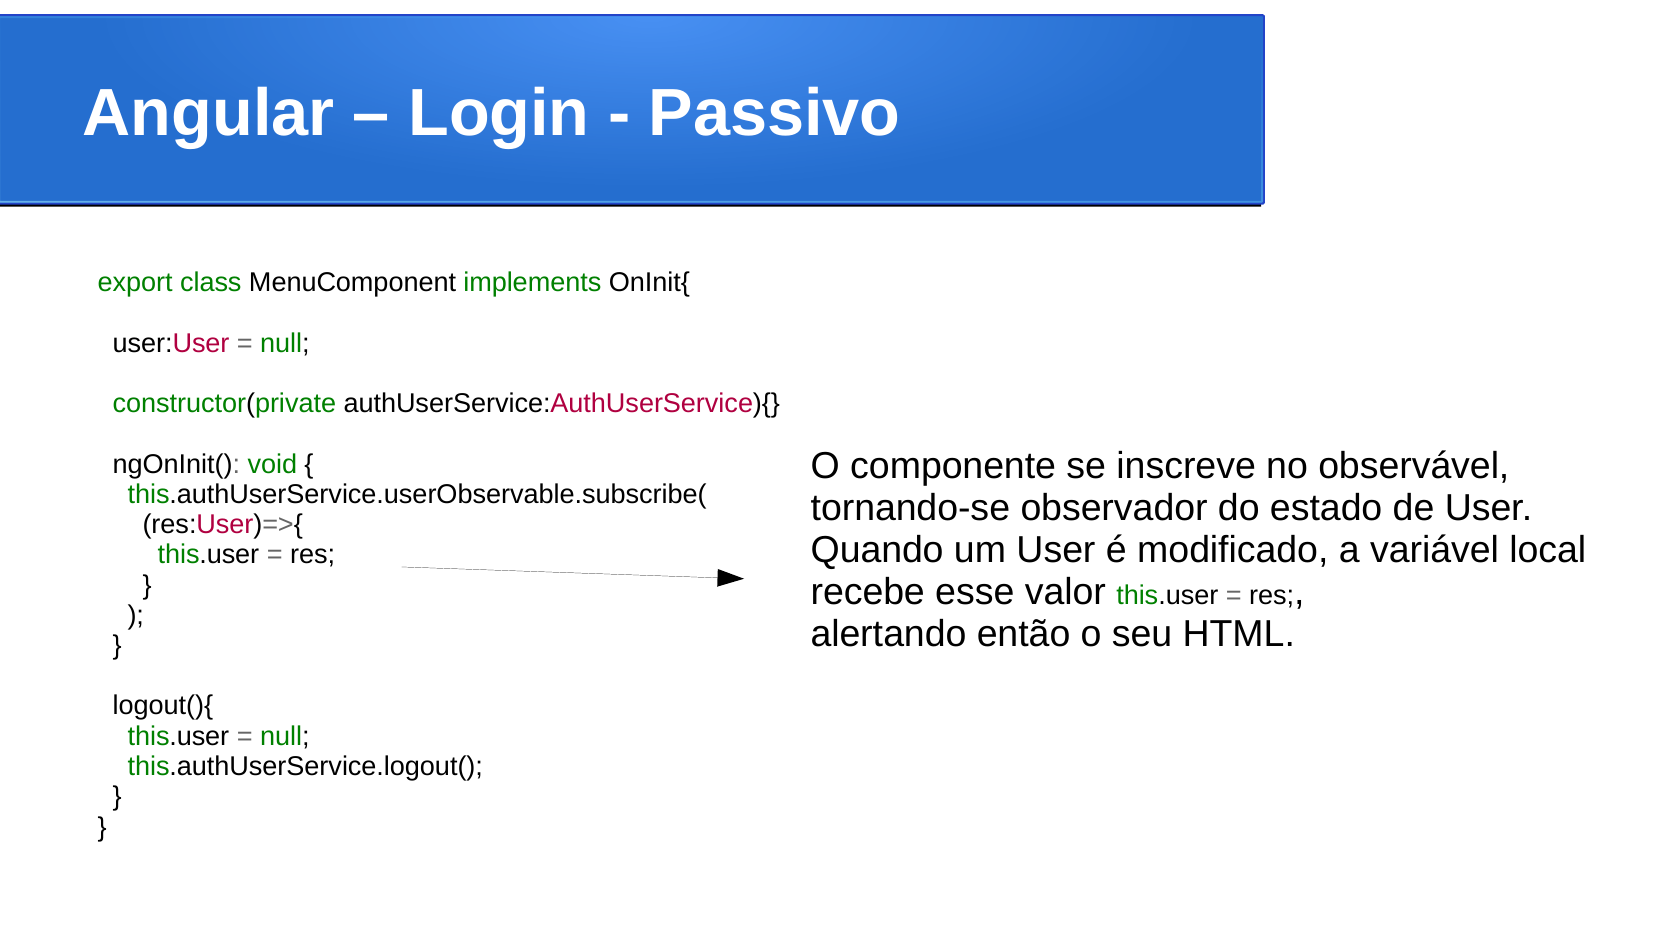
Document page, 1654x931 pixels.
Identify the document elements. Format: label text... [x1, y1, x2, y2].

text_box O componente se inscreve no observável, tornando-se observador do estado de User. Quando um User é modificado, a variável local recebe esse valor this.user = res;, alertando então o seu HTML. [795, 437, 1602, 662]
title Angular – Login - Passivo [82, 35, 1235, 189]
text_box export class MenuComponent implements OnInit{ user:User = null; constructor(private authUserService:AuthUserService){} ngOnInit(): void { this.authUserService.userObservable.subscribe( (res:User)=>{ this.user = res; } ); } logout(){ this.user = null; this.authUserService.logout(); } } [82, 259, 1312, 850]
